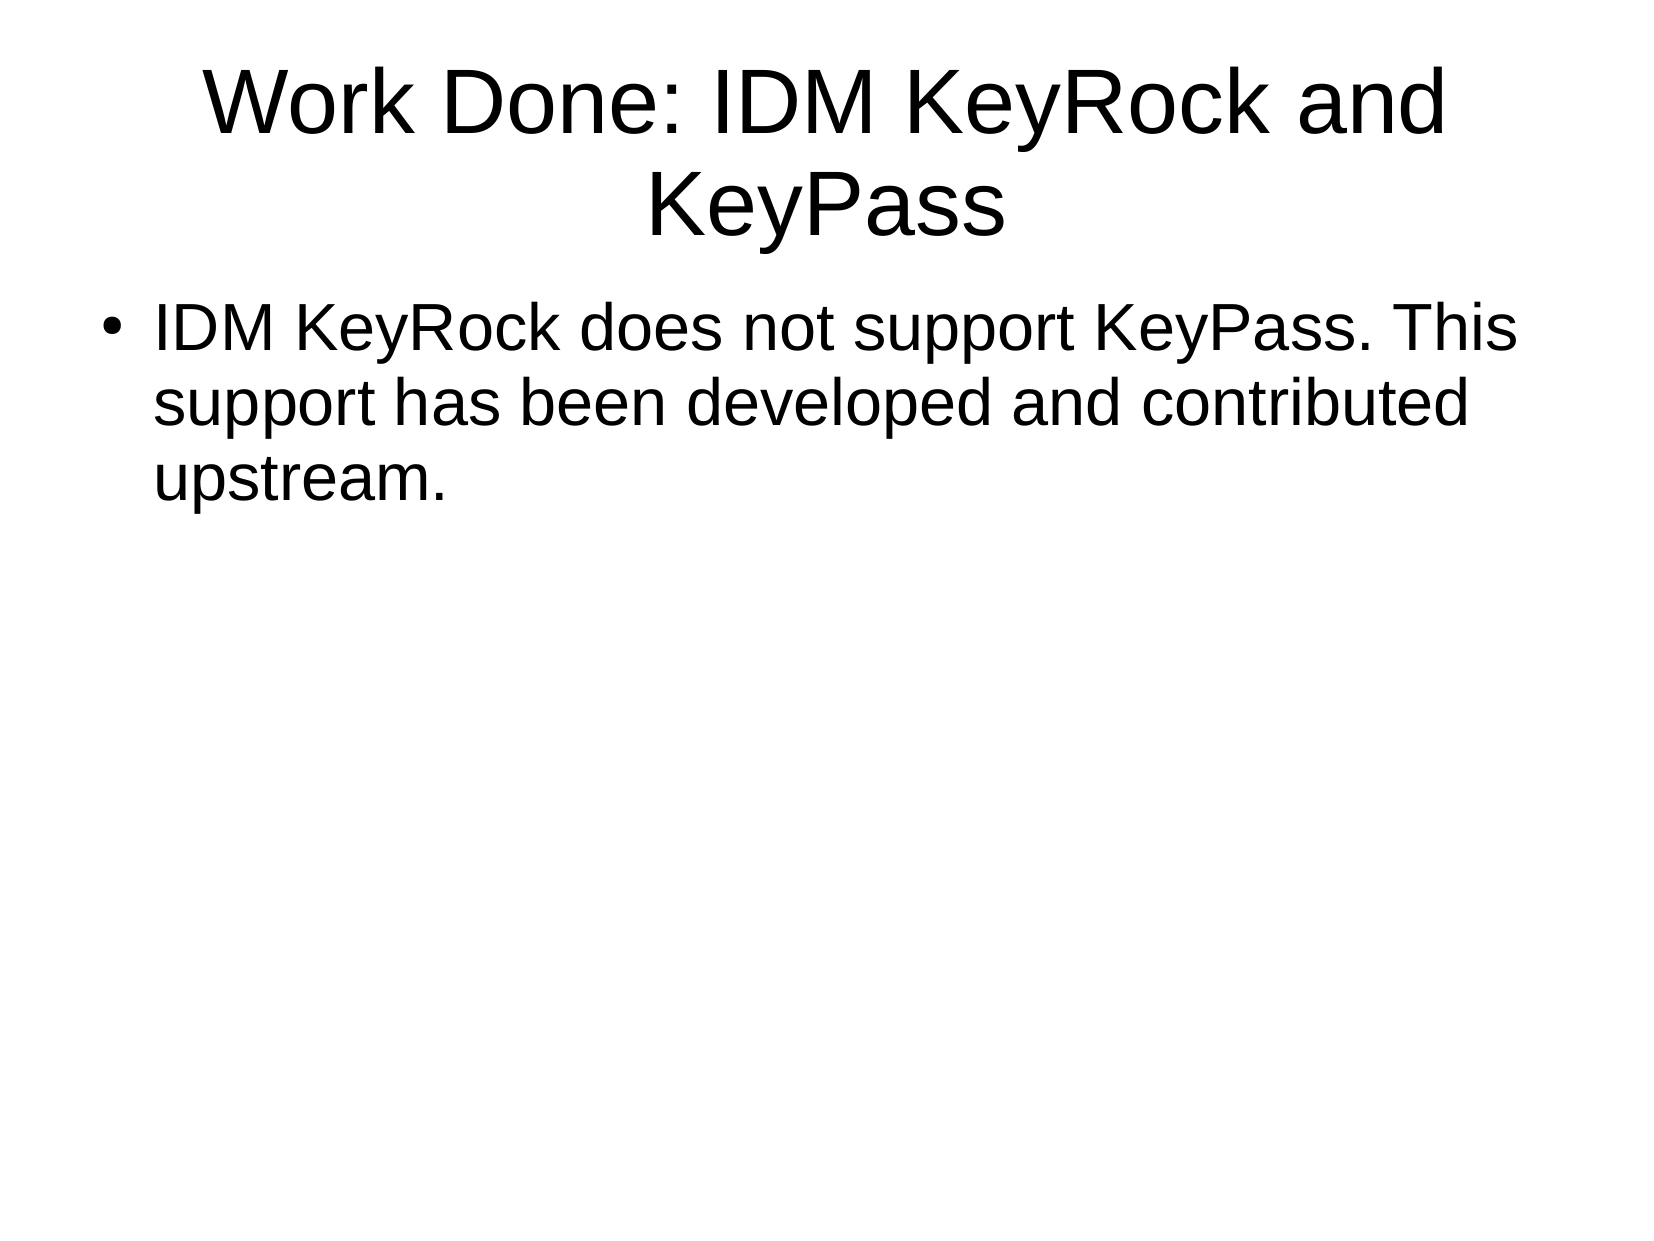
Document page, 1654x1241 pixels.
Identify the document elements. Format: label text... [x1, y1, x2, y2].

title Work Done: IDM KeyRock and KeyPass [82, 49, 1571, 257]
list IDM KeyRock does not support KeyPass. This support has been developed and contributed upstream. [82, 290, 1571, 1010]
